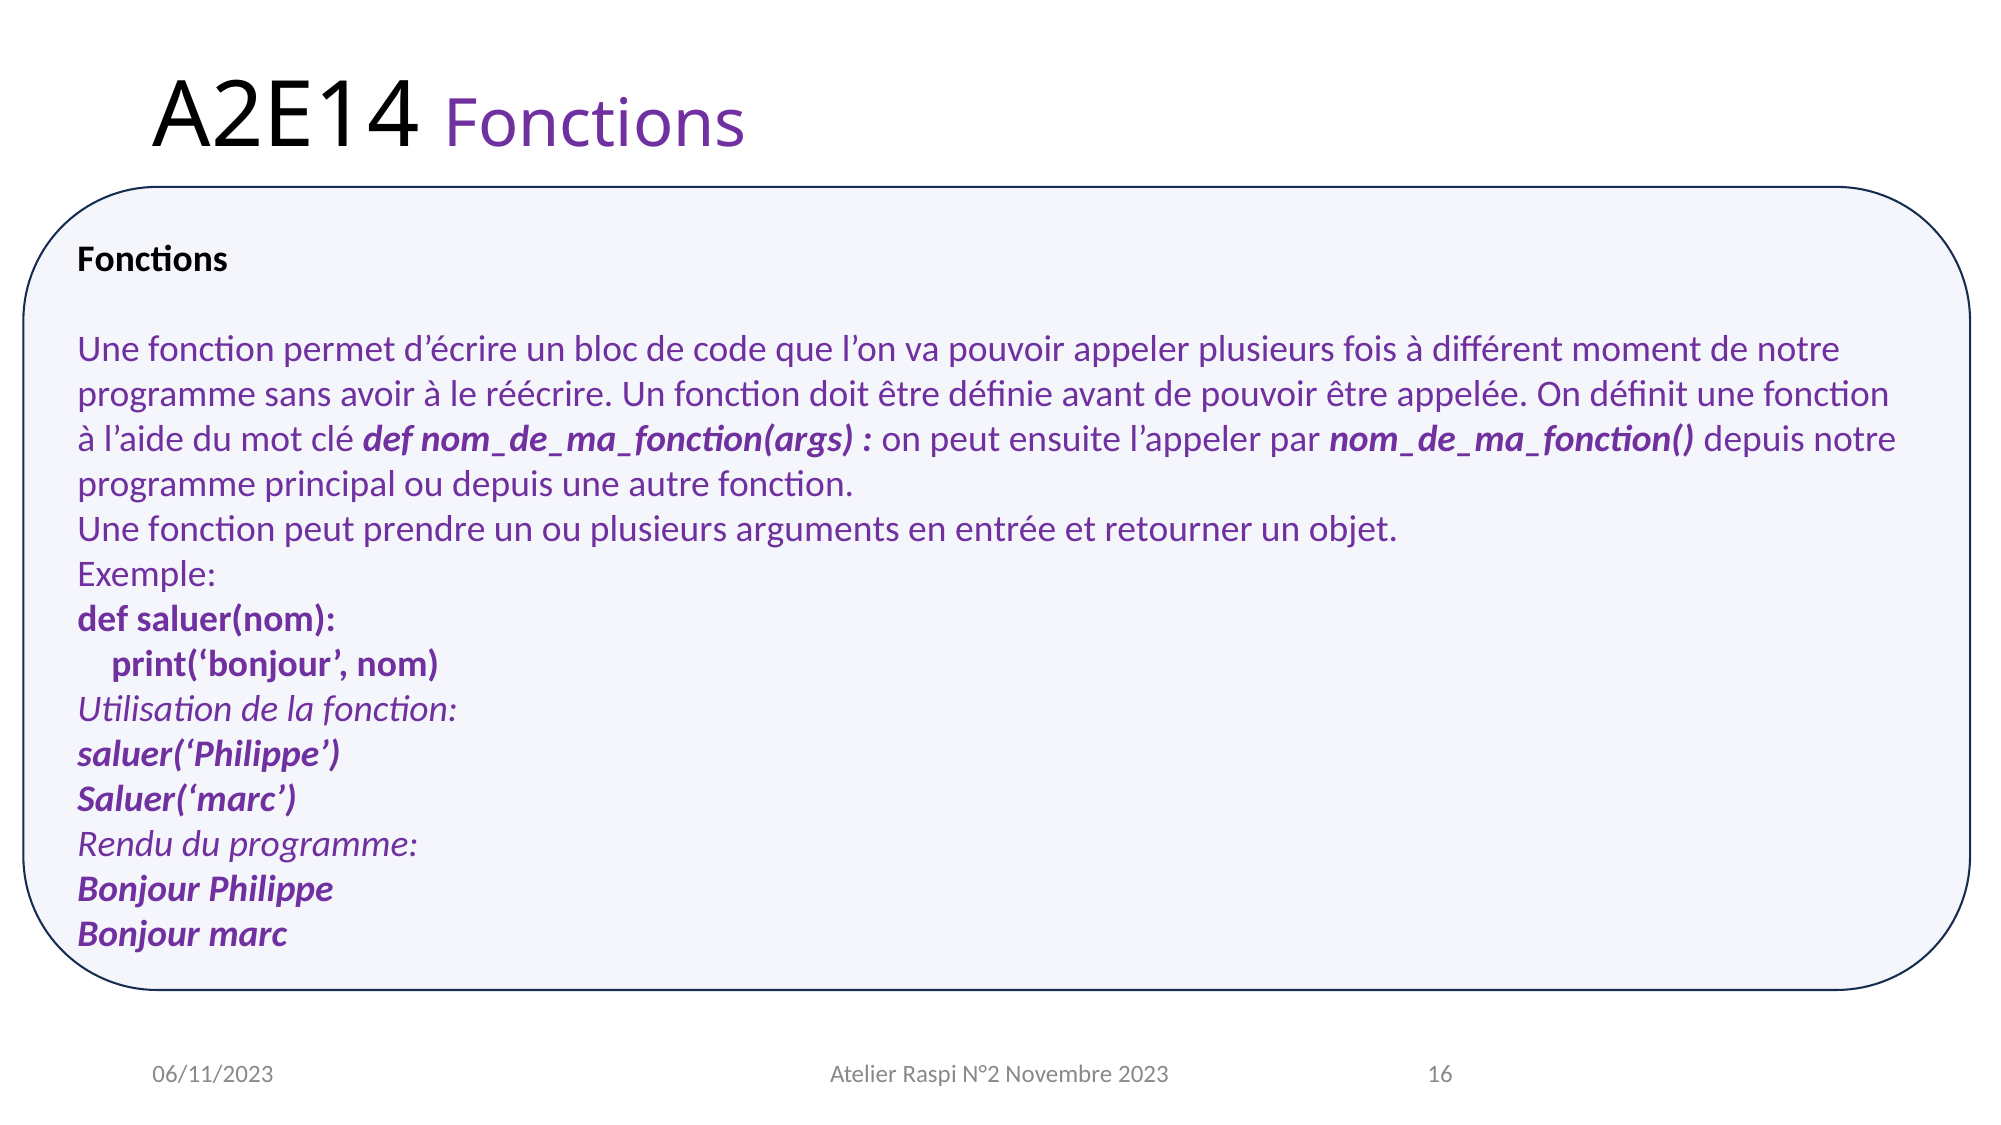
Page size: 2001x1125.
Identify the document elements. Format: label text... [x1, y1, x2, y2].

text_box 06/11/2023 [137, 1042, 588, 1103]
text_box [1412, 1042, 1863, 1103]
text_box Atelier Raspi N°2 Novembre 2023 [662, 1042, 1338, 1103]
text_box Fonctions Une fonction permet d’écrire un bloc de code que l’on va pouvoir appeler plusieurs fois à différent moment de notre programme sans avoir à le réécrire. Un fonction doit être définie avant de pouvoir être appelée. On définit une fonction à l’aide du mot clé def nom_de_ma_fonction(args) : on peut ensuite l’appeler par nom_de_ma_fonction() depuis notre programme principal ou depuis une autre fonction. Une fonction peut prendre un ou plusieurs arguments en entrée et retourner un objet. Exemple: def saluer(nom): print(‘bonjour’, nom) Utilisation de la fonction: saluer(‘Philippe’) Saluer(‘marc’) Rendu du programme: Bonjour Philippe Bonjour marc [23, 186, 1971, 991]
text_box A2E14 Fonctions [137, 59, 1863, 164]
